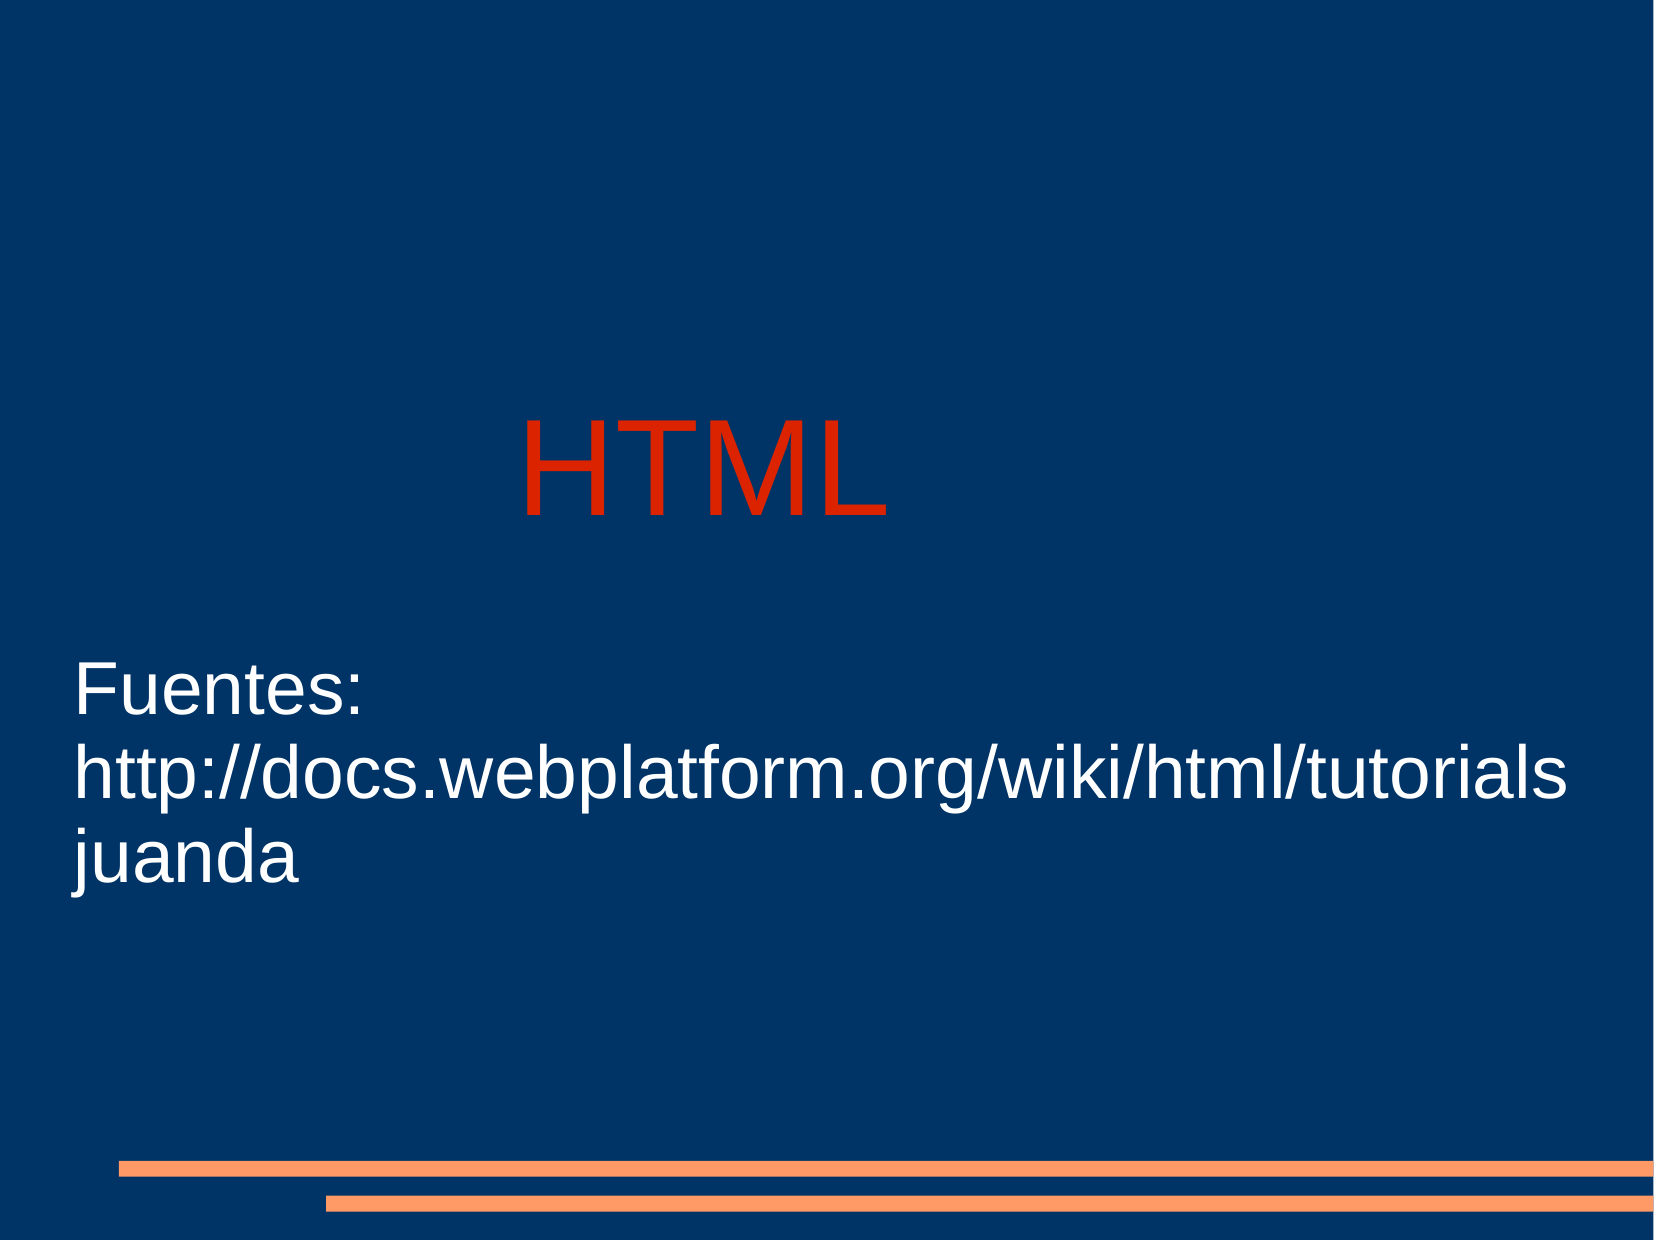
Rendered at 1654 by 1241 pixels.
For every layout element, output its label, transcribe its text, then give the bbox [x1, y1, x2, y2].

text_box HTML [501, 383, 975, 553]
text_box Fuentes: http://docs.webplatform.org/wiki/html/tutorials juanda [59, 639, 1625, 907]
